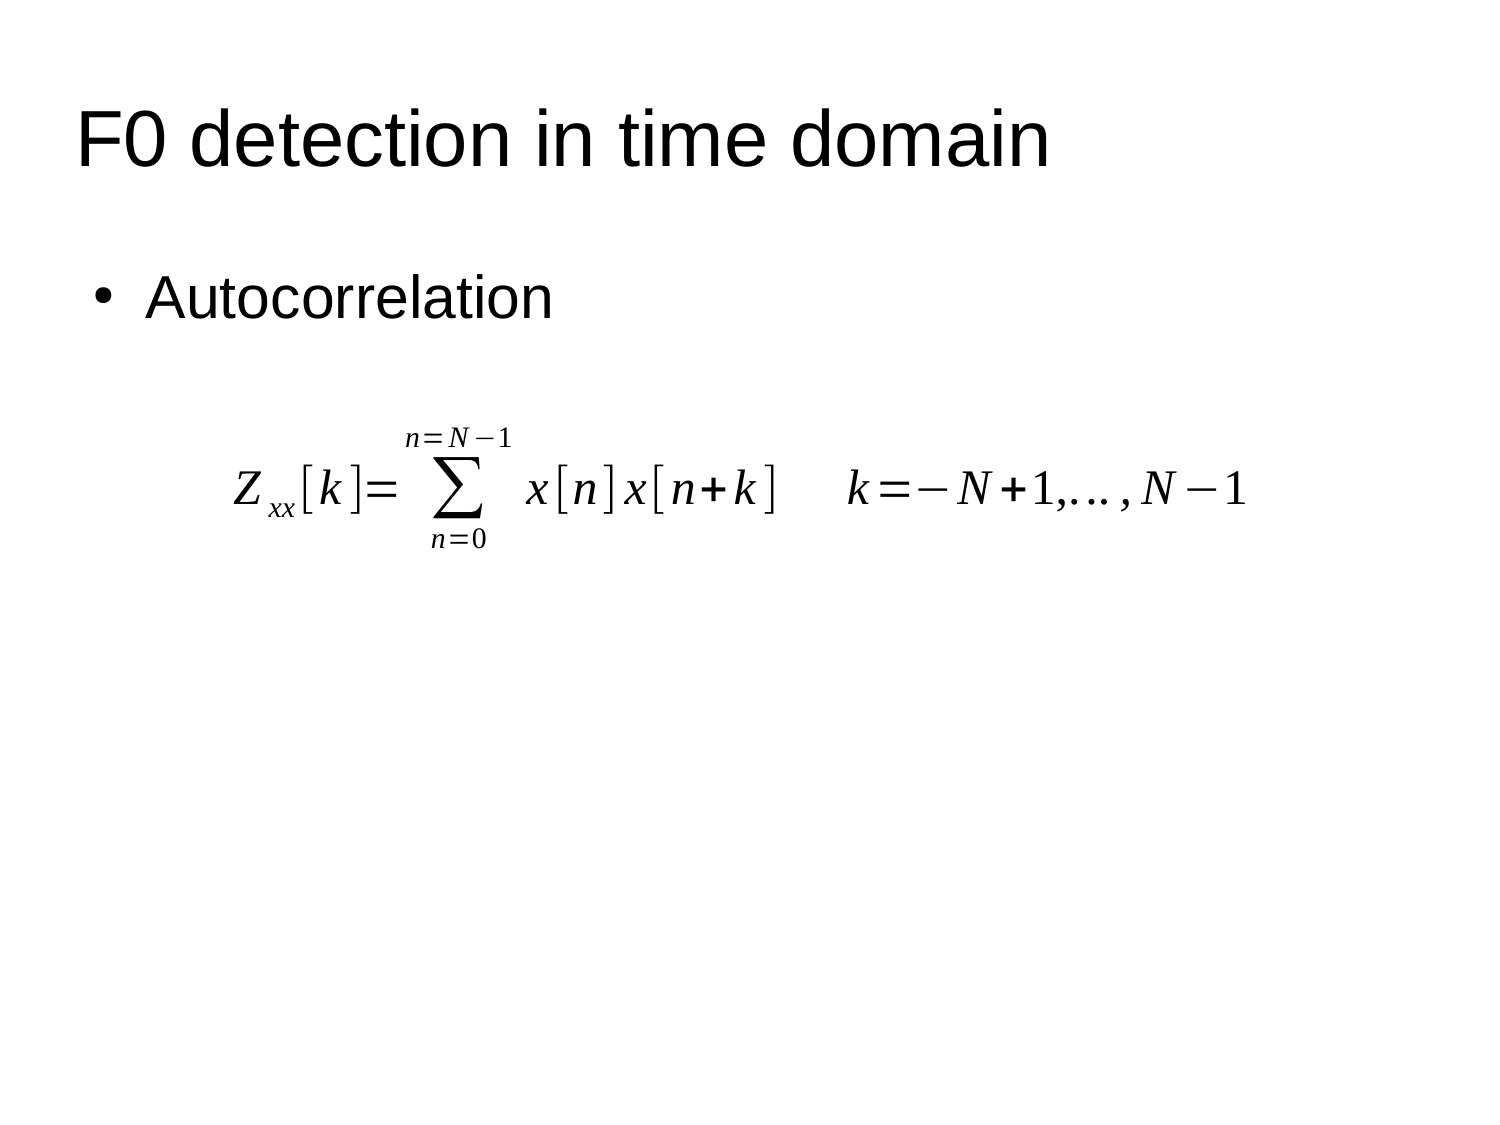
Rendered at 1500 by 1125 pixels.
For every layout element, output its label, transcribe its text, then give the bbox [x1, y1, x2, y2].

chart [225, 420, 1254, 555]
list Autocorrelation [75, 263, 916, 376]
title F0 detection in time domain [75, 44, 1425, 233]
